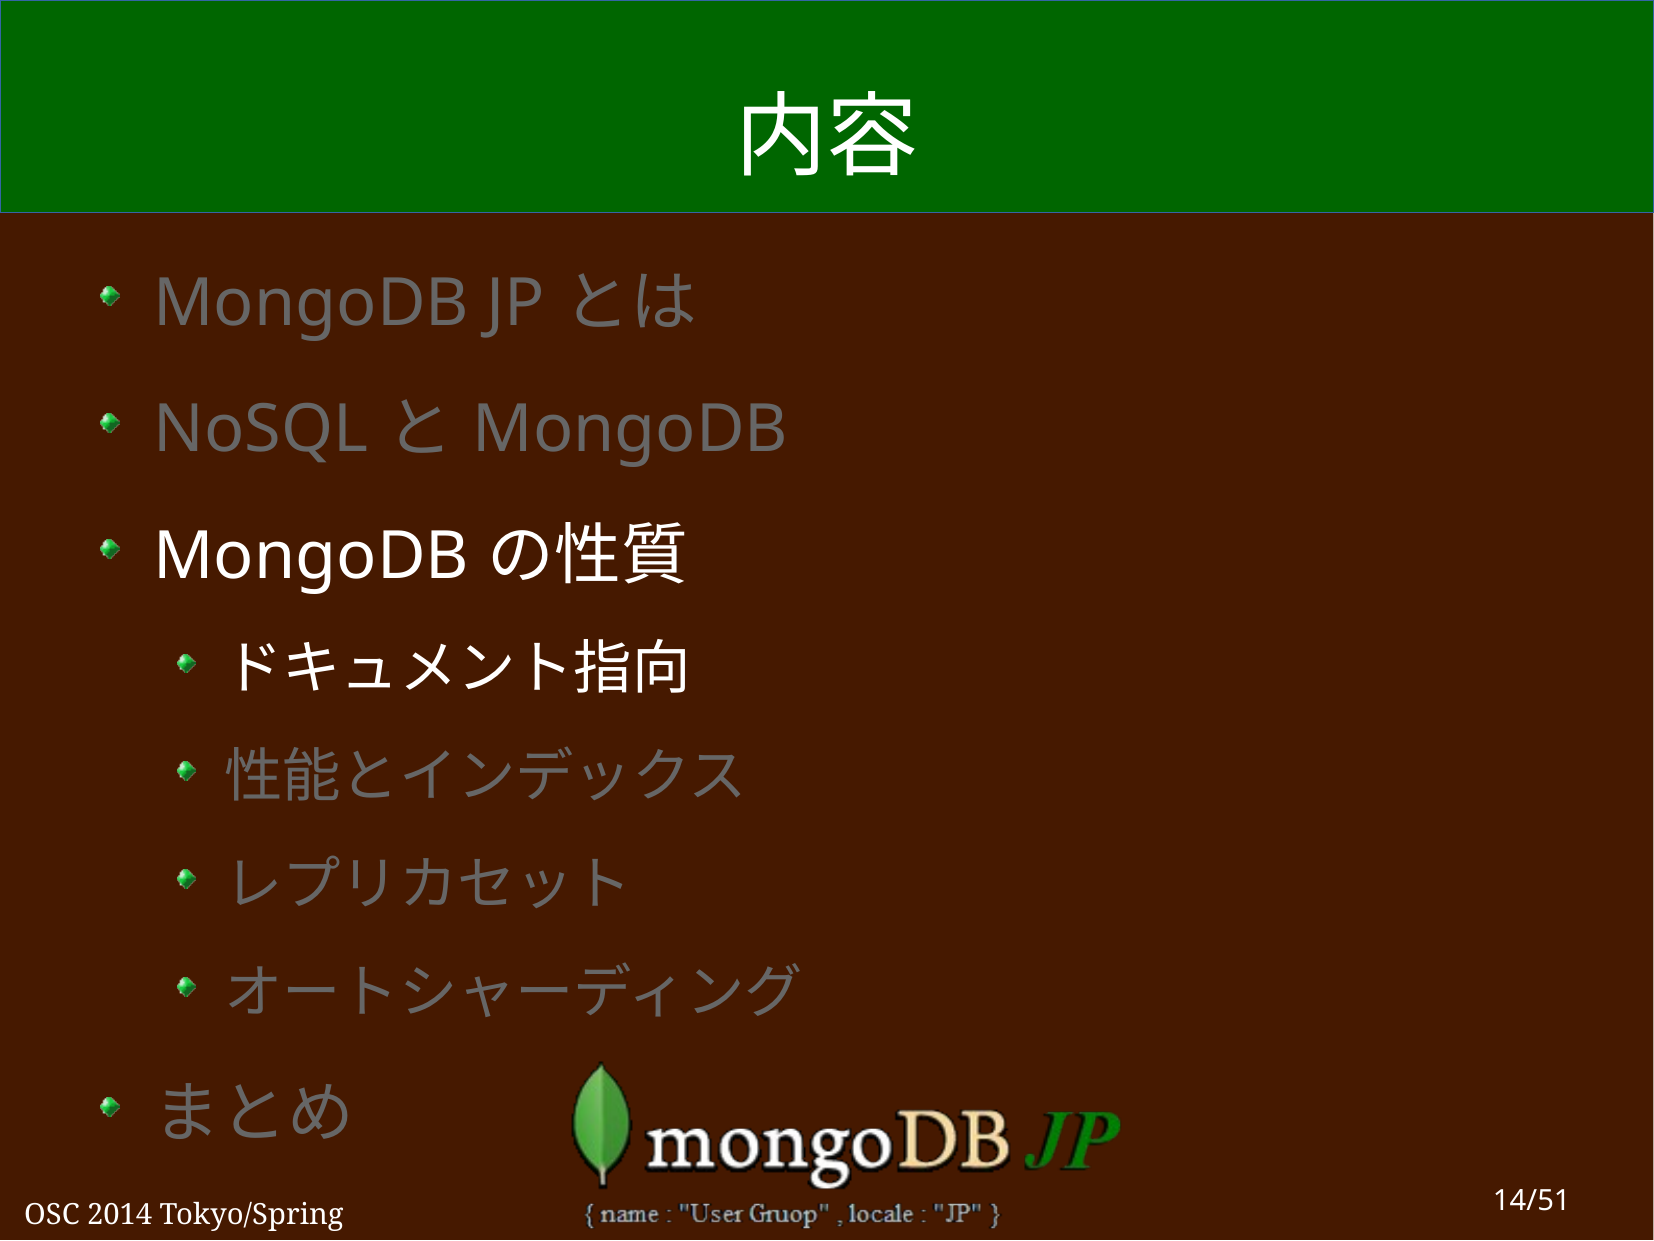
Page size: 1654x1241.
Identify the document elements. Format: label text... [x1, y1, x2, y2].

title 内容 [82, 49, 1571, 207]
list MongoDB JPとは NoSQLとMongoDB MongoDBの性質 ドキュメント指向 性能とインデックス レプリカセット オートシャーディング まとめ [82, 247, 1571, 1132]
picture [566, 1132, 1140, 1241]
